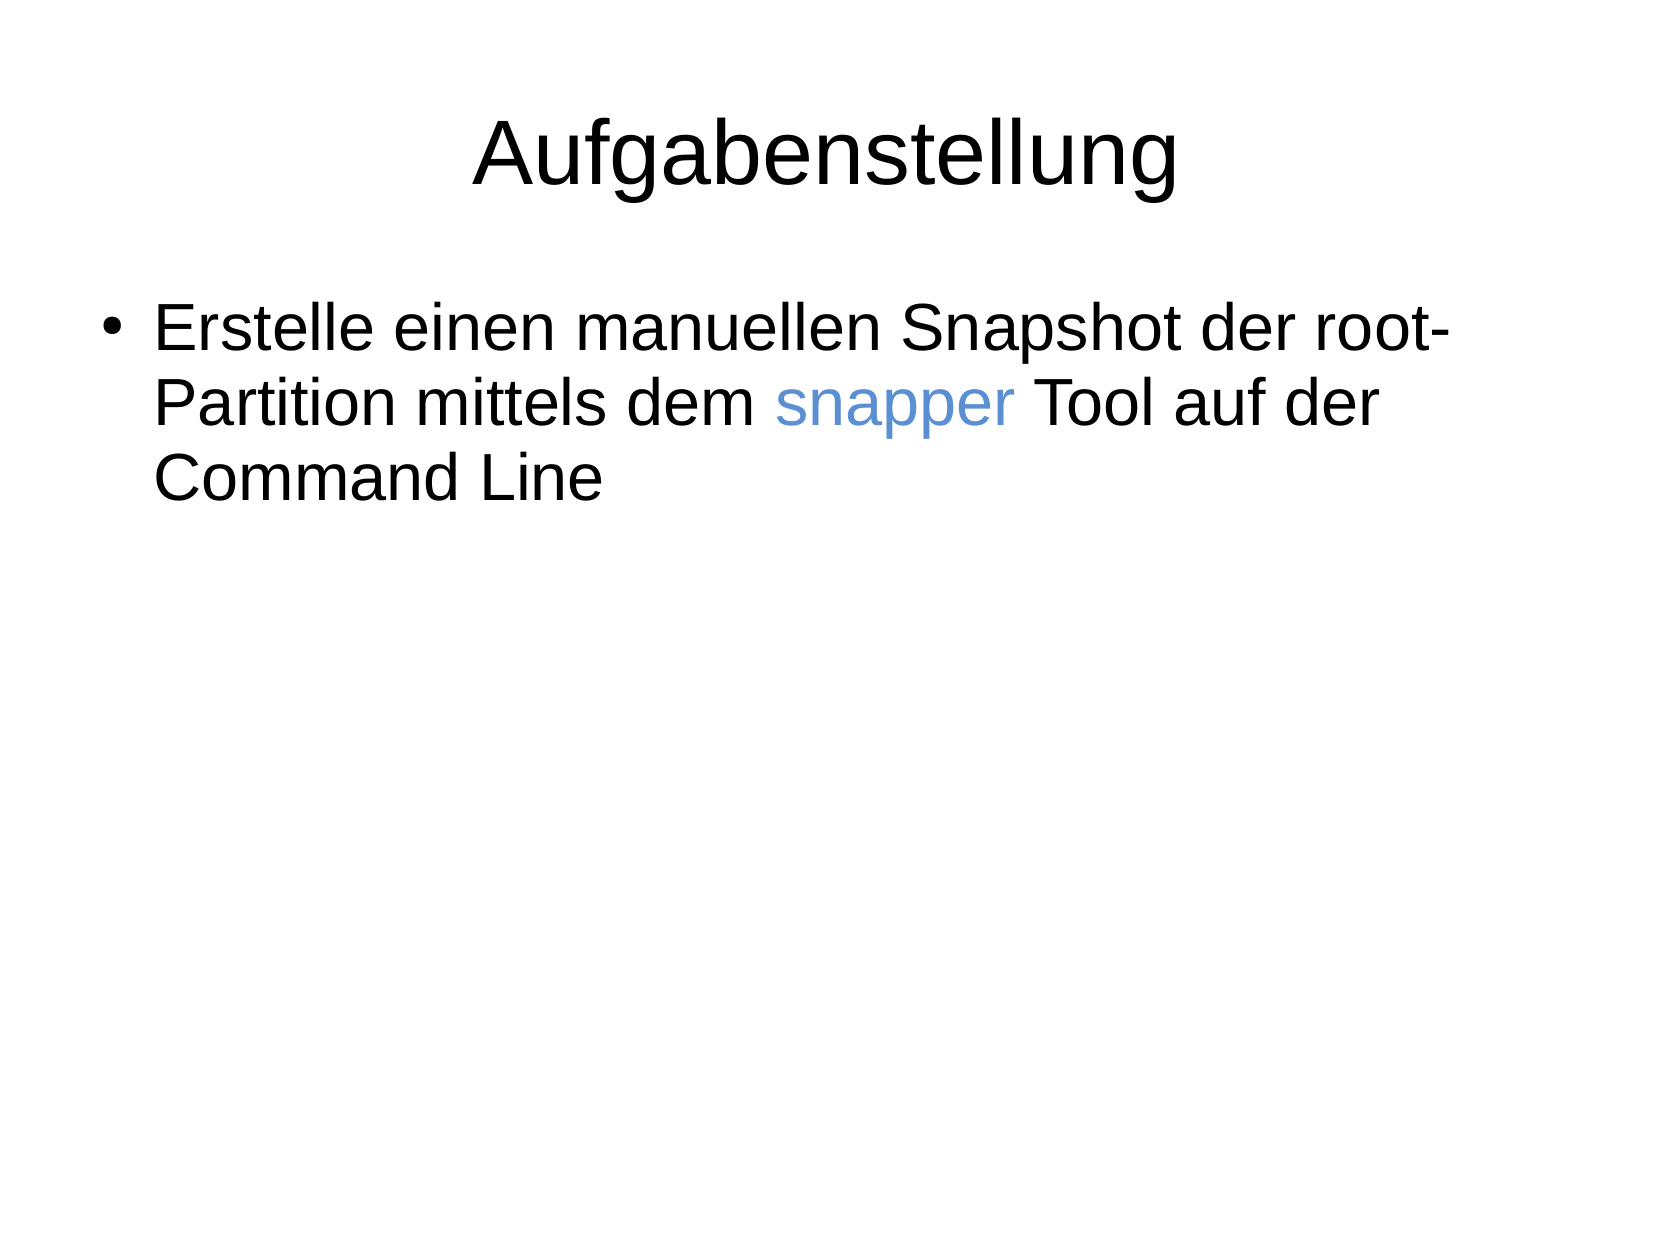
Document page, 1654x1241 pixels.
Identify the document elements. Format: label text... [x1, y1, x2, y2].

title Aufgabenstellung [82, 49, 1571, 257]
list Erstelle einen manuellen Snapshot der root- Partition mittels dem snapper Tool auf der Command Line [82, 290, 1571, 1010]
